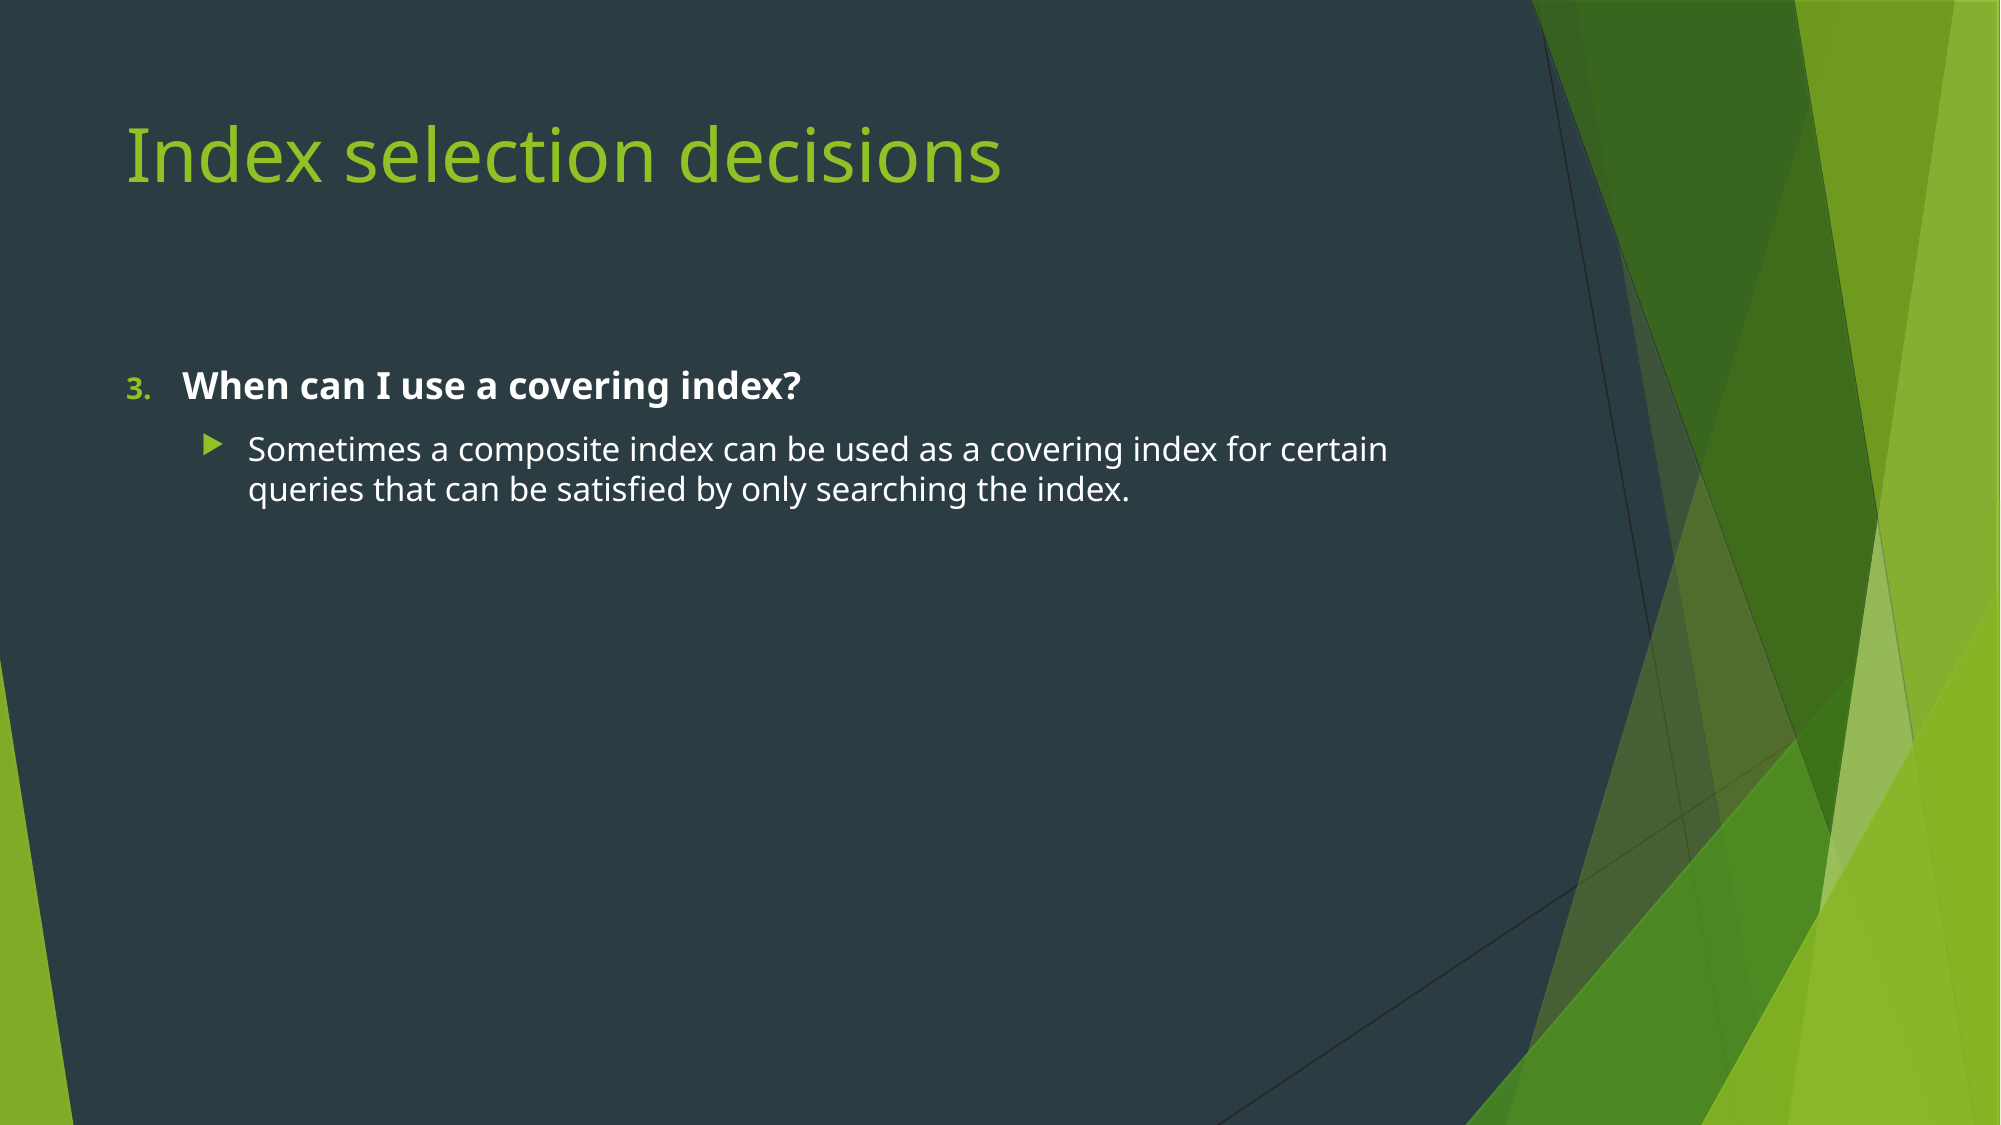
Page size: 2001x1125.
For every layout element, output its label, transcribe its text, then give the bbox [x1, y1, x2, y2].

title Index selection decisions [111, 99, 1522, 317]
list When can I use a covering index? Sometimes a composite index can be used as a covering index for certain queries that can be satisfied by only searching the index. [111, 354, 1522, 992]
